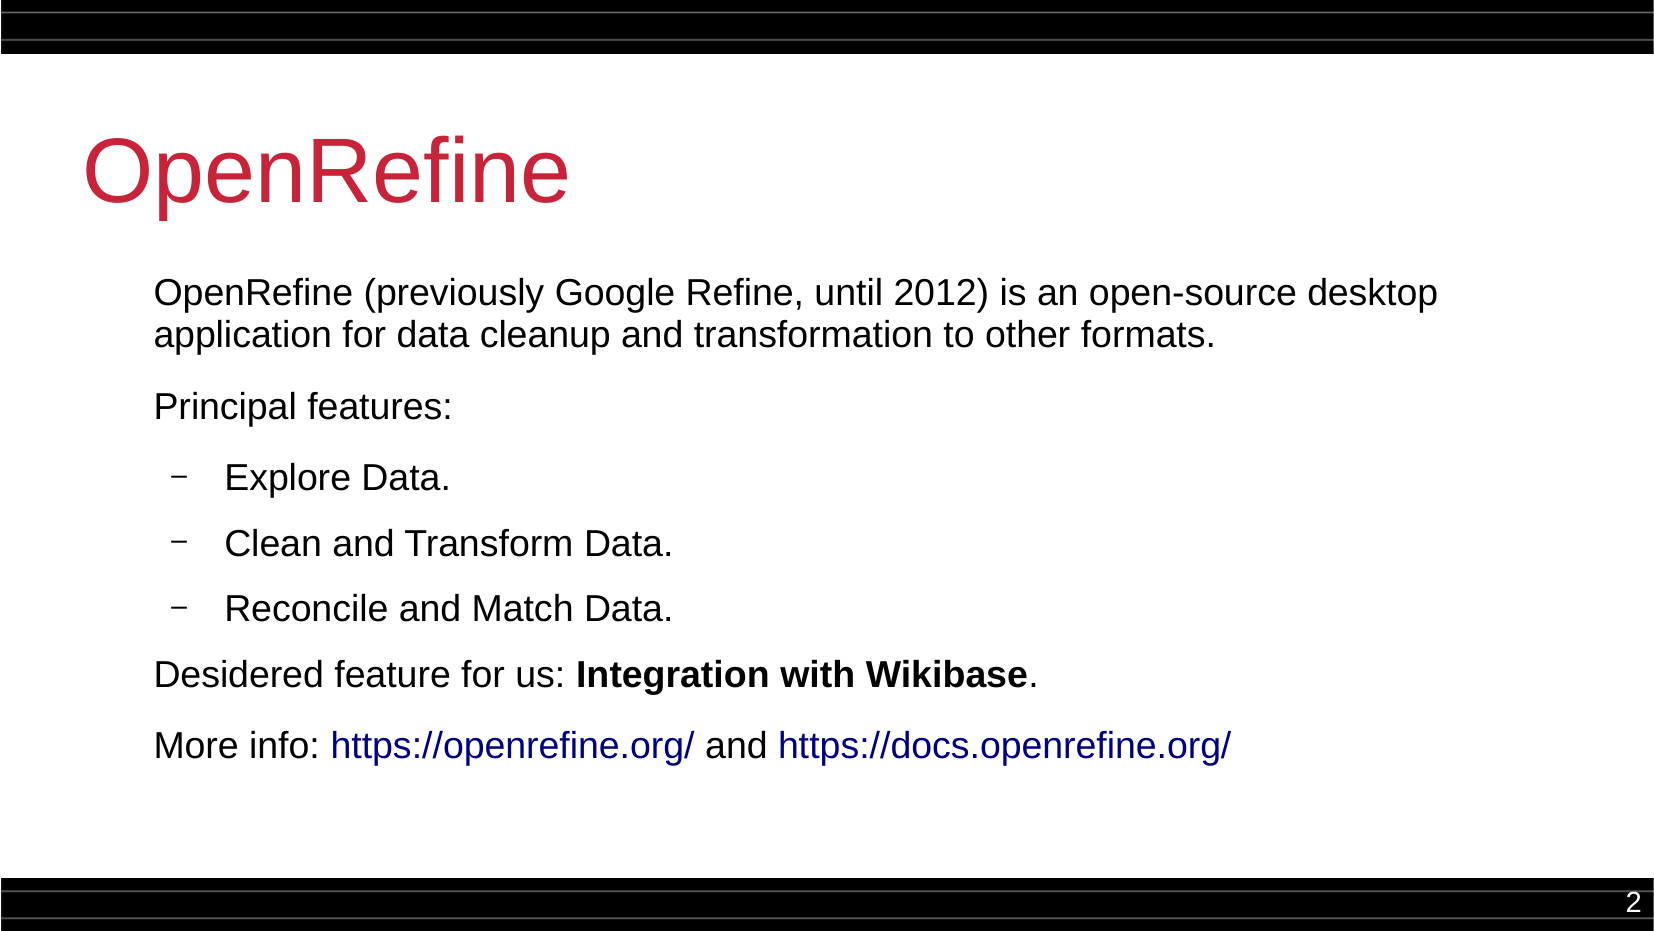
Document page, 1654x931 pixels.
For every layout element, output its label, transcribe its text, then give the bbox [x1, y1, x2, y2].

list OpenRefine (previously Google Refine, until 2012) is an open-source desktop application for data cleanup and transformation to other formats. Principal features: Explore Data. Clean and Transform Data. Reconcile and Match Data. Desidered feature for us: Integration with Wikibase. More info: https://openrefine.org/ and https://docs.openrefine.org/ [82, 271, 1571, 851]
picture [1, 878, 1654, 931]
title OpenRefine [82, 92, 1571, 249]
picture [1, 0, 1654, 54]
